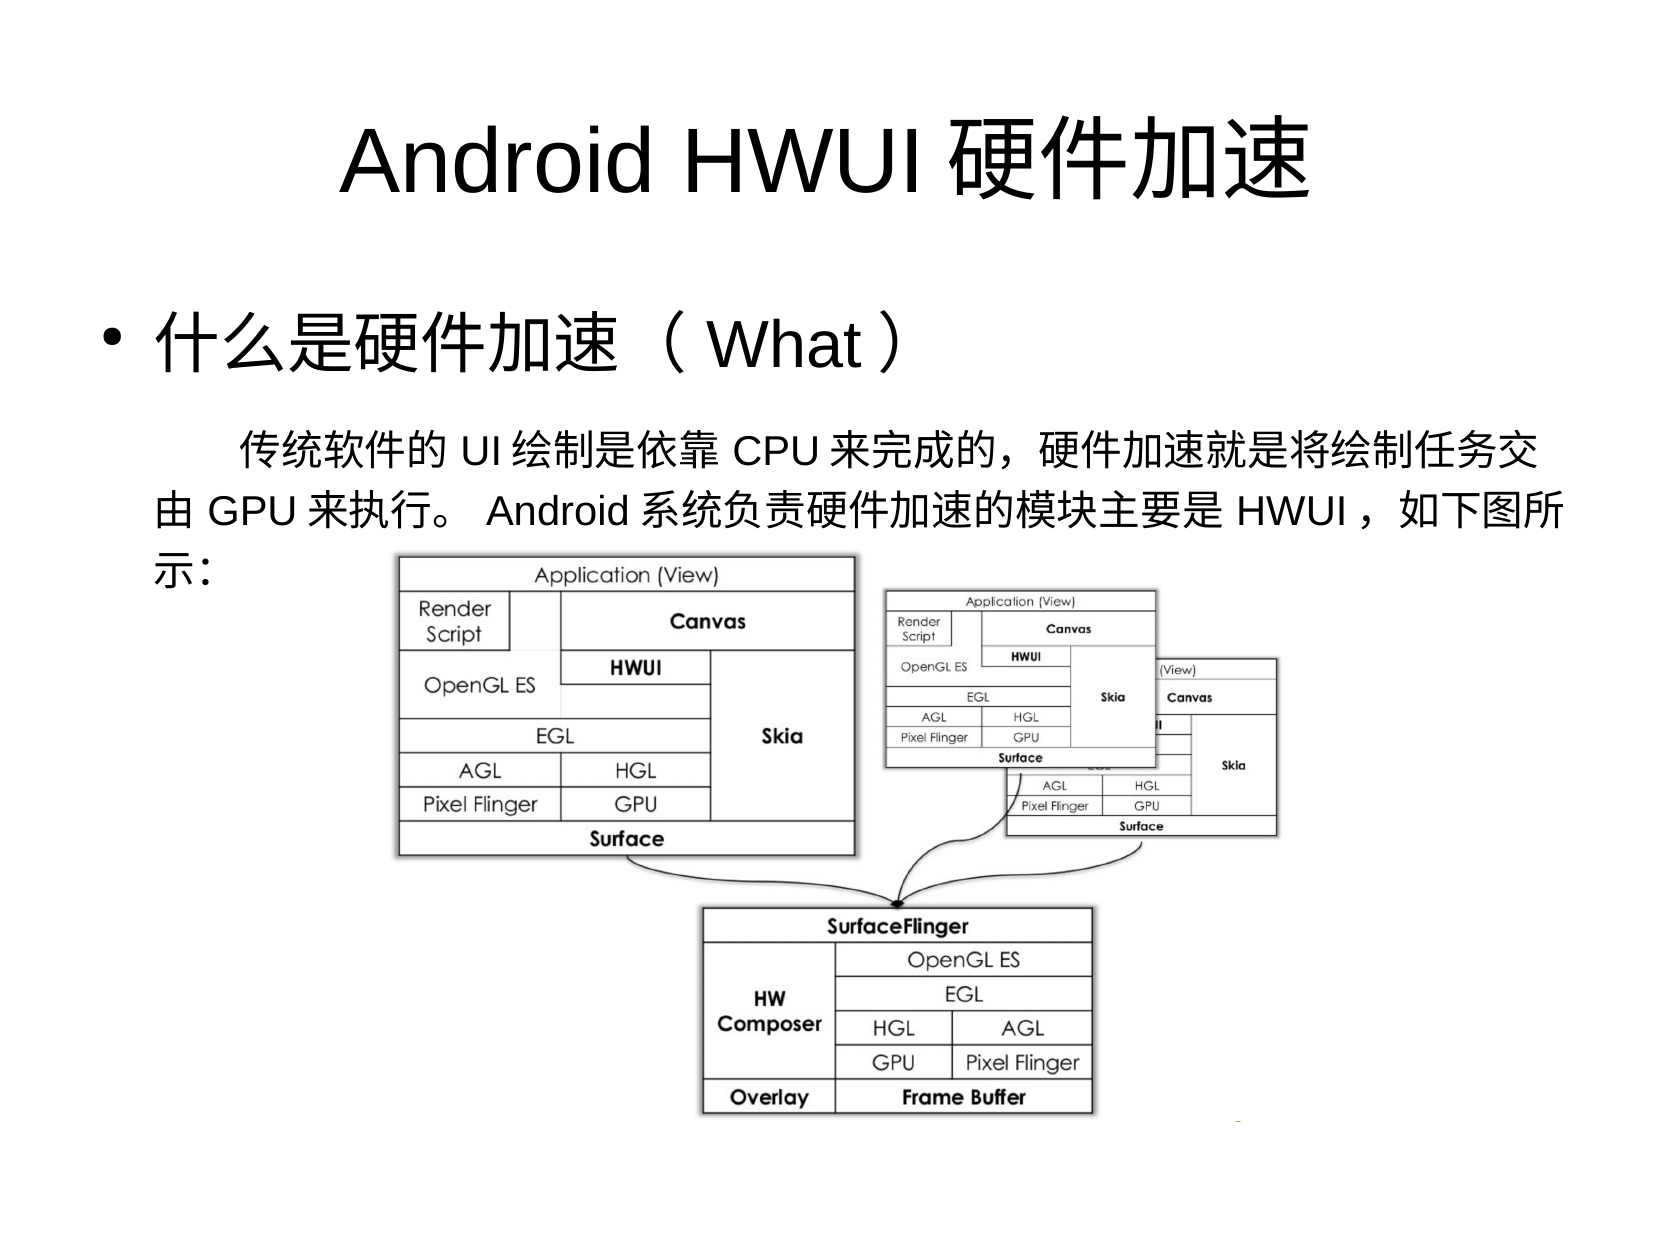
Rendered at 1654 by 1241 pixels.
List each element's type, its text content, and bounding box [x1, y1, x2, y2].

title Android HWUI硬件加速 [82, 49, 1571, 257]
list 什么是硬件加速（What） 传统软件的UI绘制是依靠CPU来完成的，硬件加速就是将绘制任务交由GPU来执行。Android系统负责硬件加速的模块主要是HWUI，如下图所示： [82, 290, 1571, 1010]
picture [389, 547, 1294, 1123]
